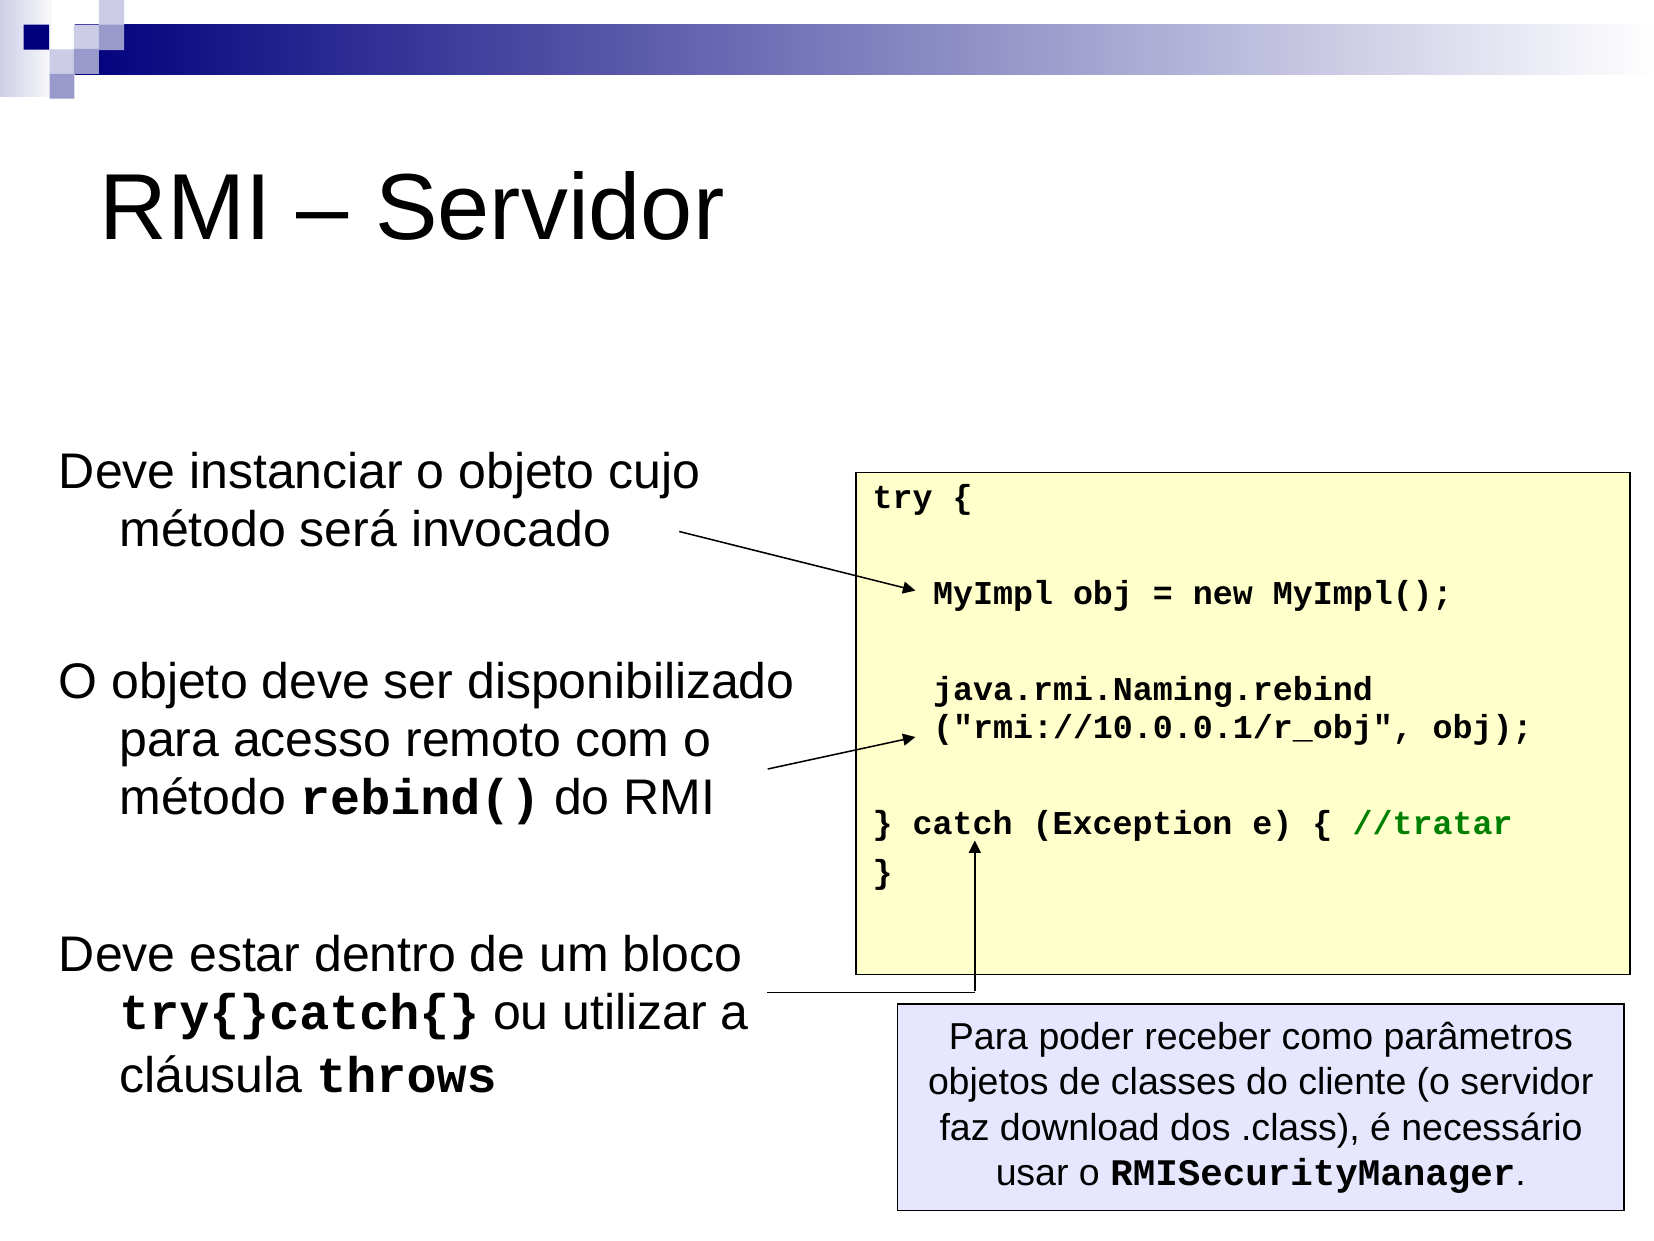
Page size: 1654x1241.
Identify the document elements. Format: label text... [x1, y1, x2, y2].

text_box RMI – Servidor [82, 82, 1572, 331]
text_box Para poder receber como parâmetros objetos de classes do cliente (o servidor faz download dos .class), é necessário usar o RMISecurityManager. [897, 1003, 1625, 1211]
text_box try { MyImpl obj = new MyImpl(); java.rmi.Naming.rebind ("rmi://10.0.0.1/r_obj", obj); } catch (Exception e) { //tratar } [856, 472, 1630, 975]
list Deve instanciar o objeto cujo método será invocado O objeto deve ser disponibilizado para acesso remoto com o método rebind() do RMI Deve estar dentro de um bloco try{}catch{} ou utilizar a cláusula throws [59, 440, 857, 1222]
